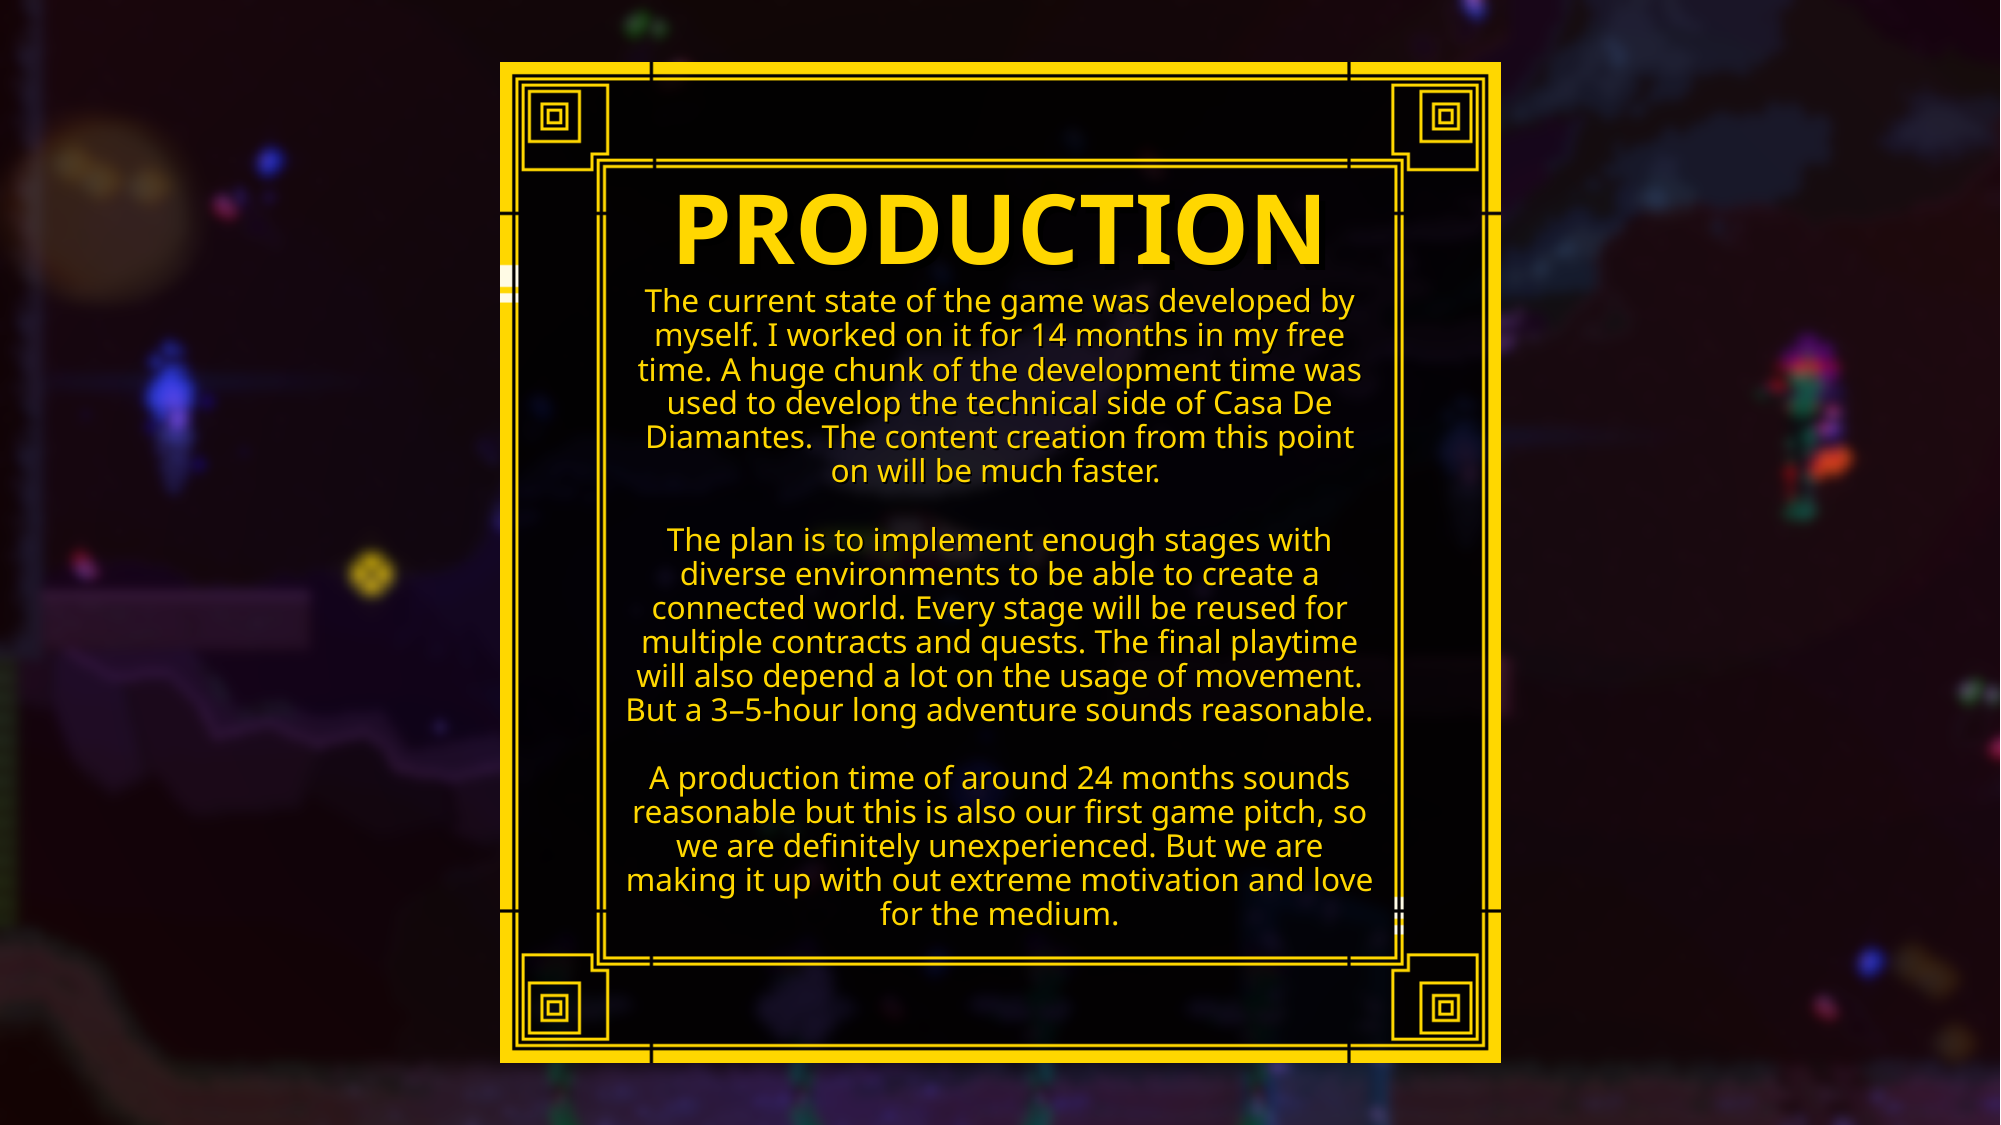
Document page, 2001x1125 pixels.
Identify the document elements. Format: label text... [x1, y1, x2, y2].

picture [0, 0, 2000, 1125]
title PRODUCTION The current state of the game was developed by myself. I worked on it for 14 months in my free time. A huge chunk of the development time was used to develop the technical side of Casa De Diamantes. The content creation from this point on will be much faster. The plan is to implement enough stages with diverse environments to be able to create a connected world. Every stage will be reused for multiple contracts and quests. The final playtime will also depend a lot on the usage of movement. But a 3–5-hour long adventure sounds reasonable. A production time of around 24 months sounds reasonable but this is also our first game pitch, so we are definitely unexperienced. But we are making it up with out extreme motivation and love for the medium. [609, 173, 1391, 950]
